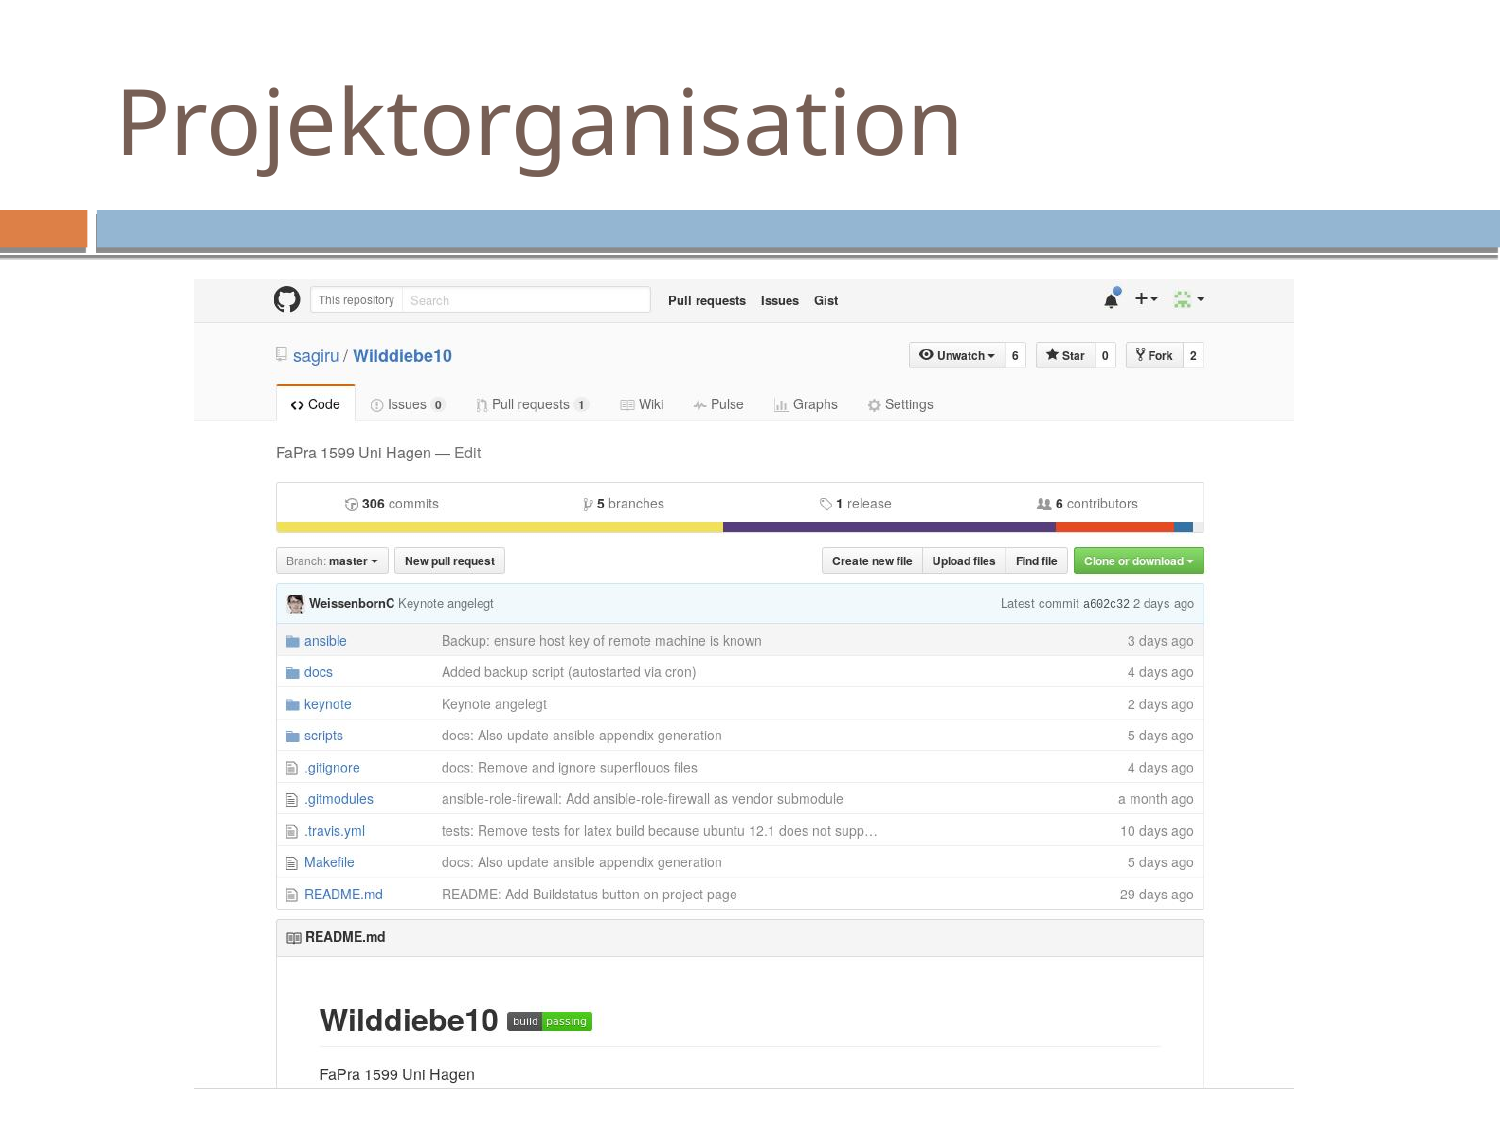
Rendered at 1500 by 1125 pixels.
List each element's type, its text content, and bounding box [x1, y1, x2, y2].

title Projektorganisation [100, 37, 1438, 200]
picture [194, 279, 1294, 1089]
